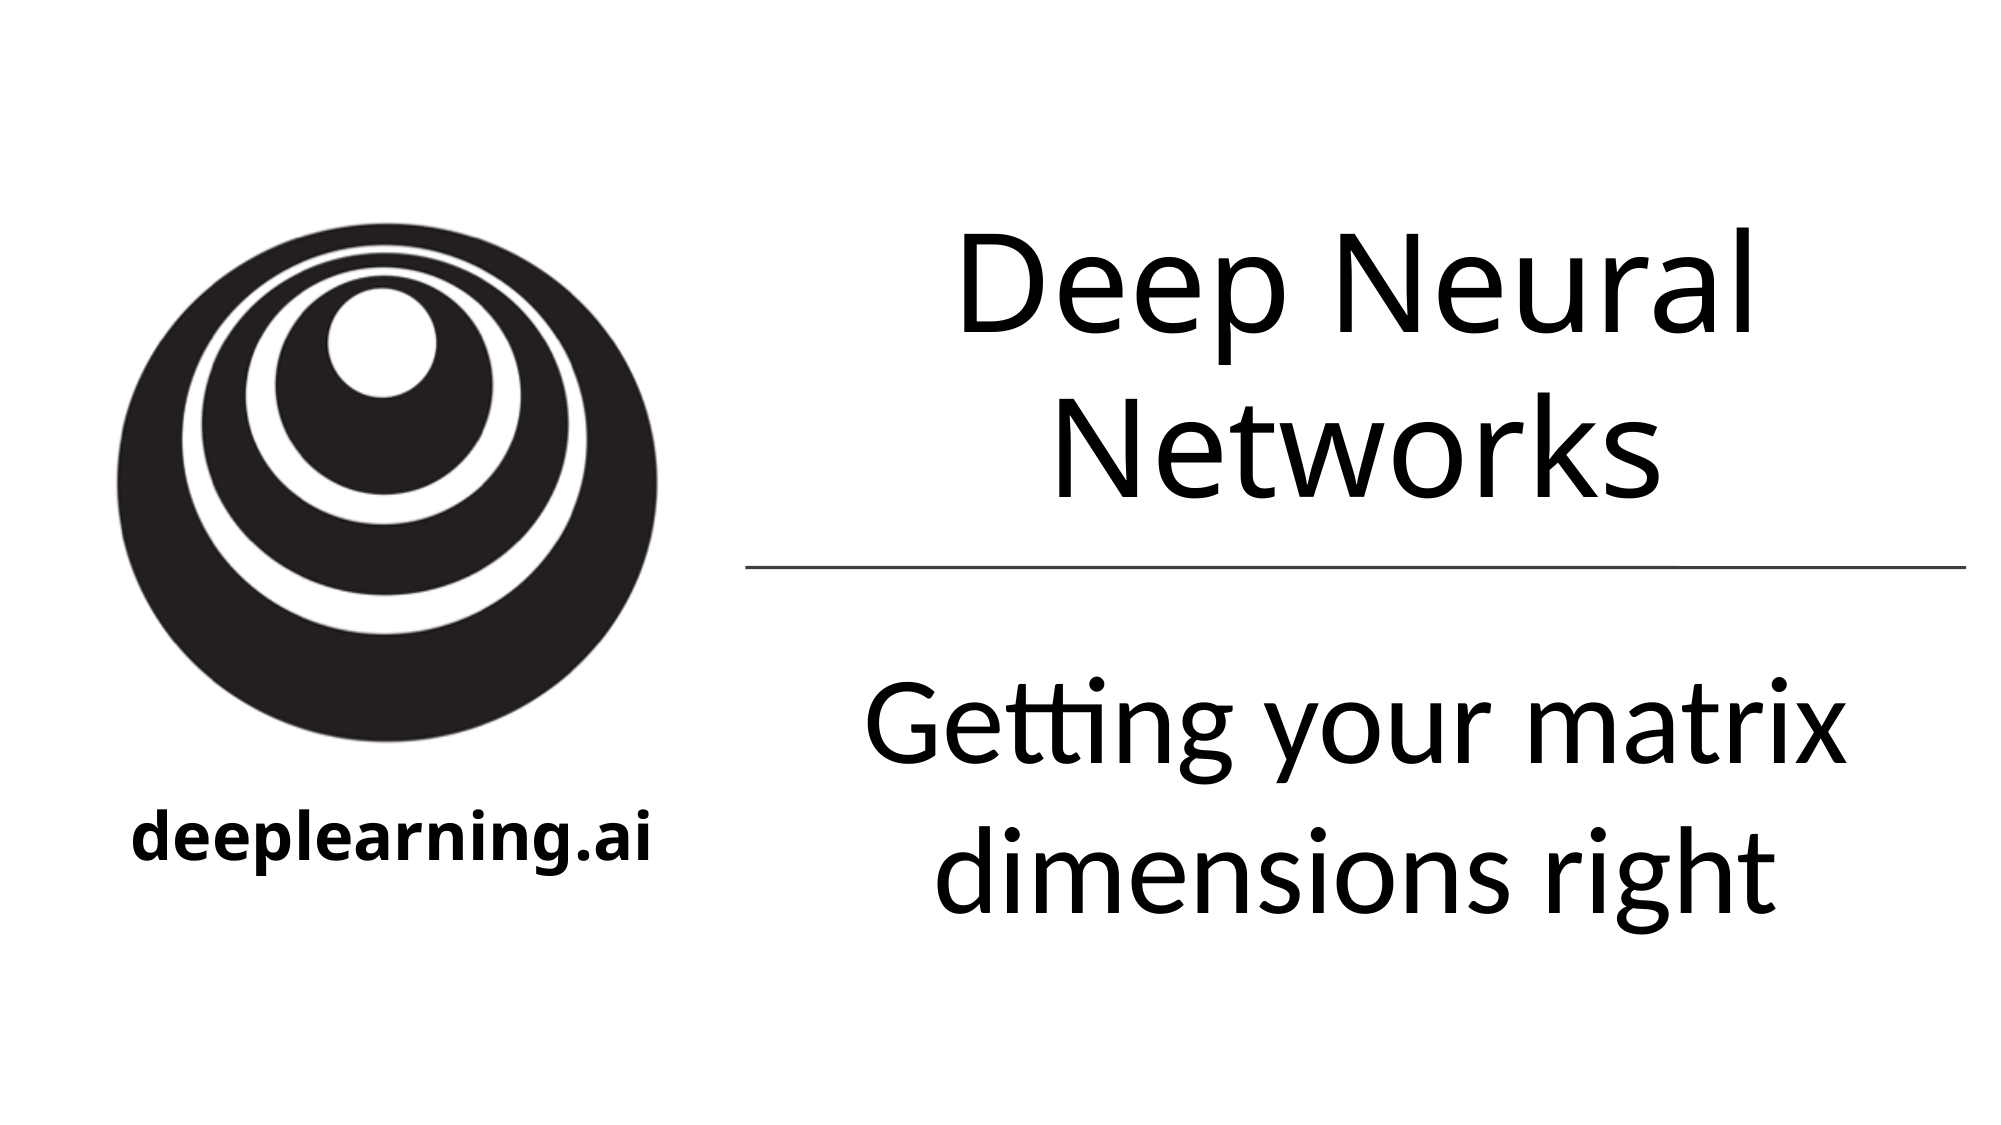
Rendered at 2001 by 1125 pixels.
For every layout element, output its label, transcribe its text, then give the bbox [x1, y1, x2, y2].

picture [77, 186, 708, 797]
text_box Getting your matrix dimensions right [848, 631, 1864, 947]
text_box Deep Neural Networks [759, 188, 1954, 533]
